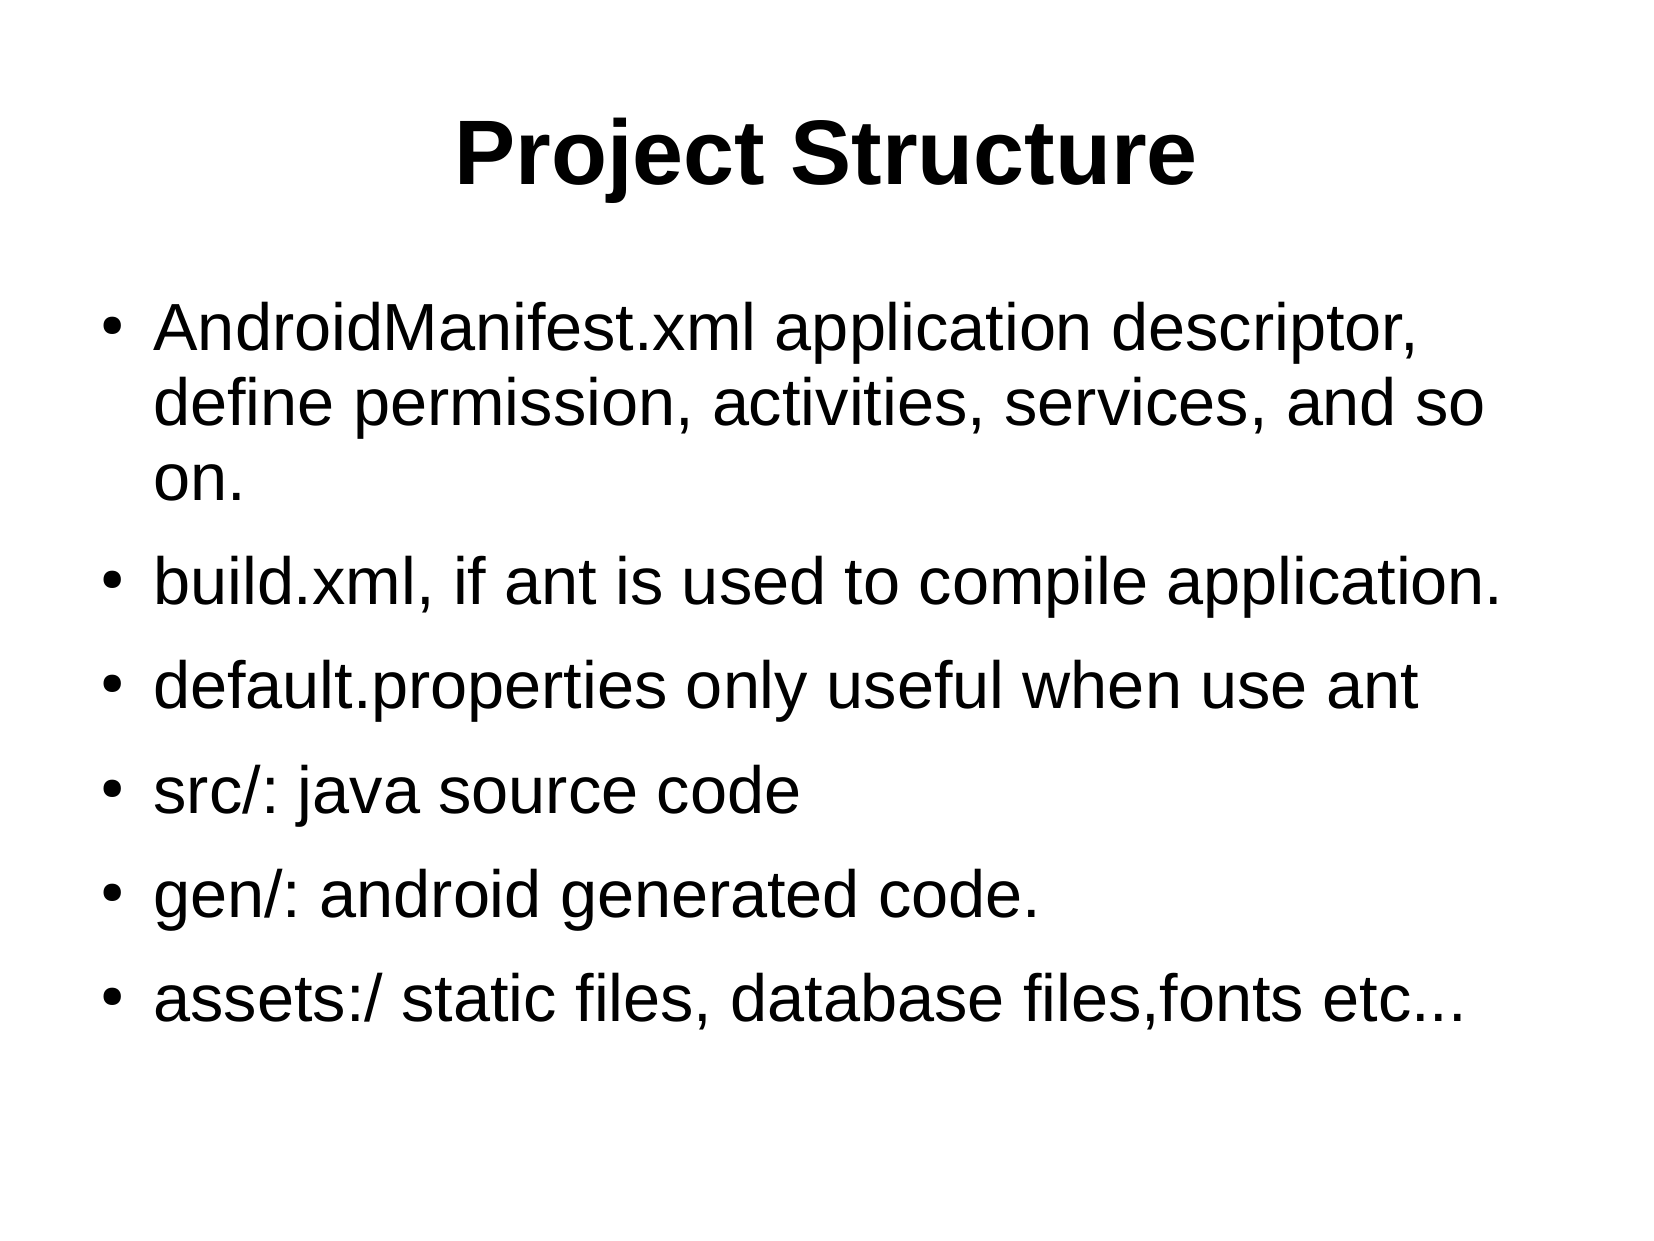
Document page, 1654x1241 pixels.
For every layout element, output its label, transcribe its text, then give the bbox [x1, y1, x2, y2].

title Project Structure [82, 49, 1571, 257]
list AndroidManifest.xml application descriptor, define permission, activities, services, and so on. build.xml, if ant is used to compile application. default.properties only useful when use ant src/: java source code gen/: android generated code. assets:/ static files, database files,fonts etc... [82, 290, 1571, 1109]
